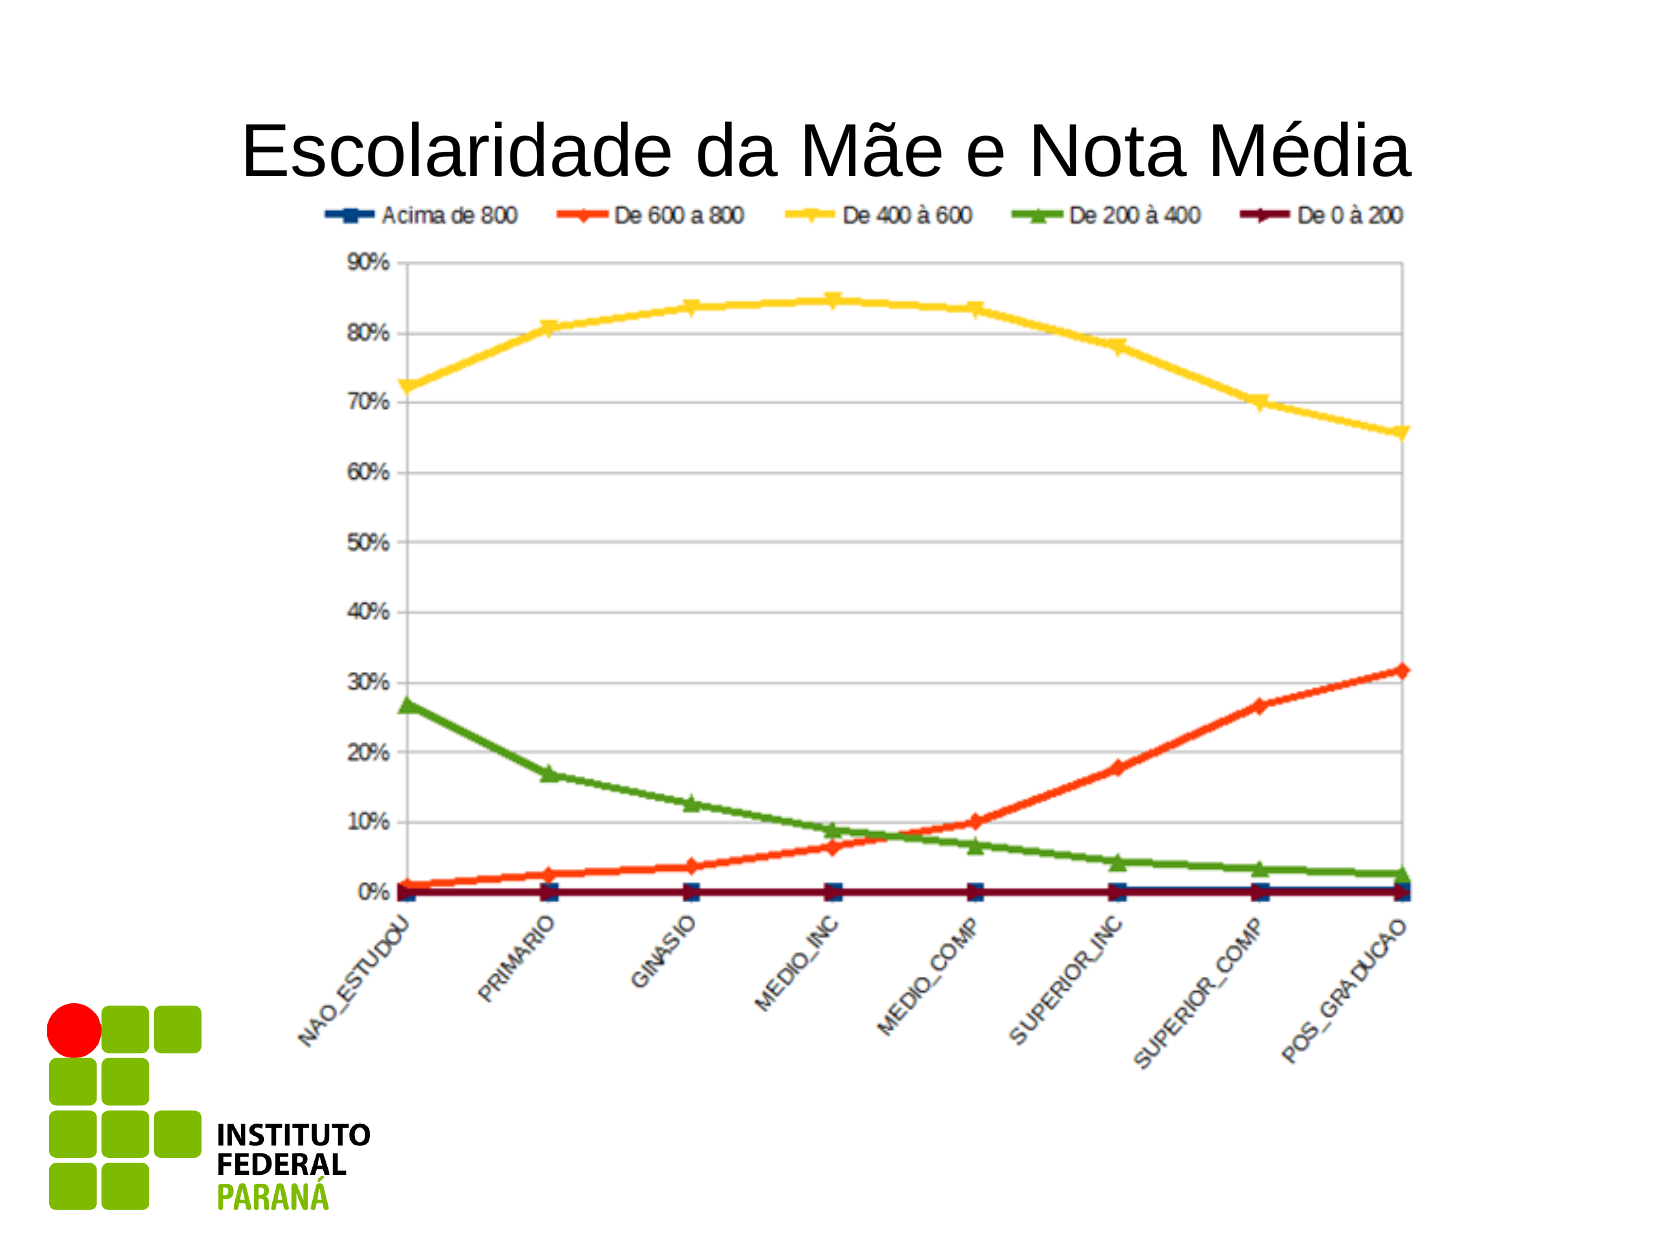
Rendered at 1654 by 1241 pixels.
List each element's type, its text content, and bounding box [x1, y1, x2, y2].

title Escolaridade da Mãe e Nota Média [82, 47, 1571, 255]
picture [47, 192, 1441, 1211]
